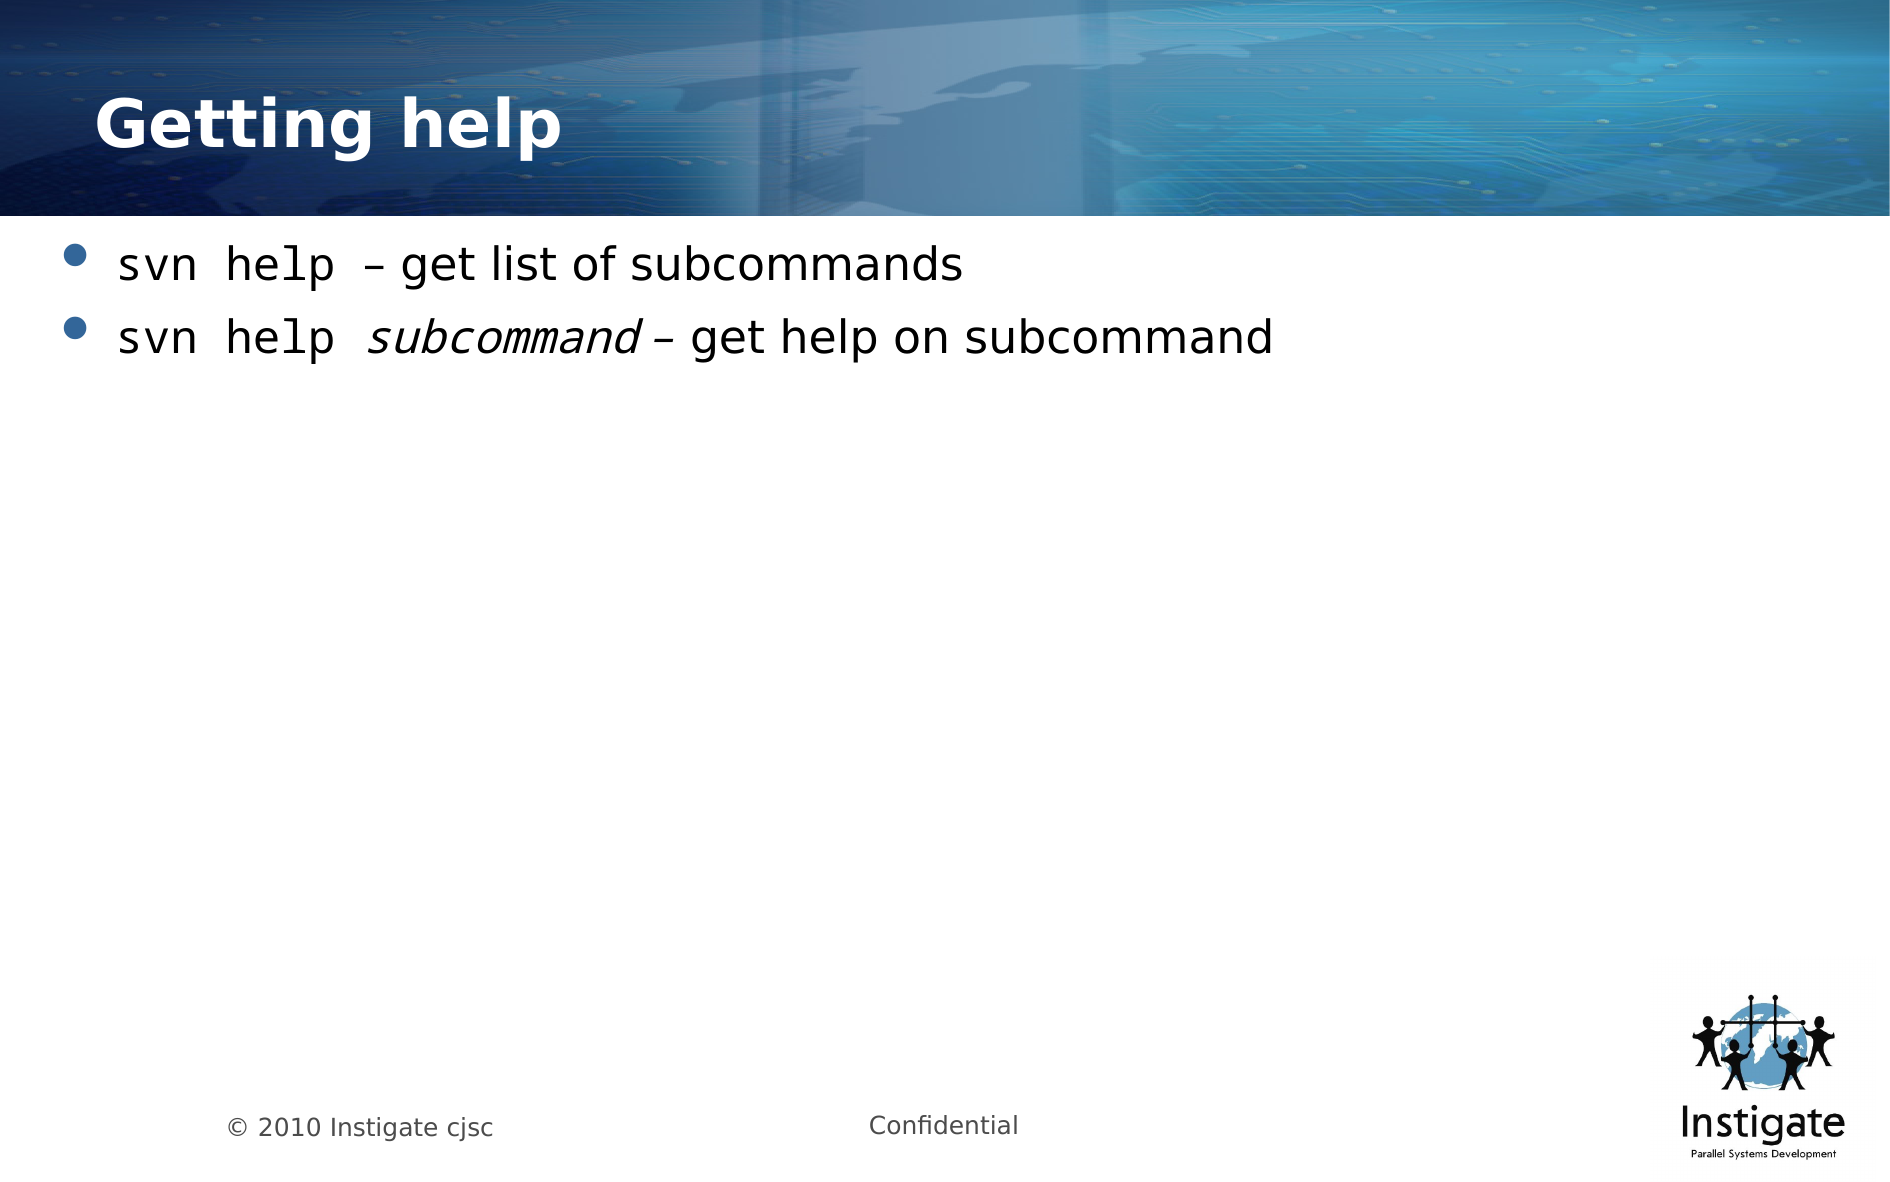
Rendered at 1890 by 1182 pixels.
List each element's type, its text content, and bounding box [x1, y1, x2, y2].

title Getting help [94, 54, 1793, 210]
picture [1650, 956, 1876, 1182]
picture [0, 0, 1890, 216]
list svn help – get list of subcommands svn help subcommand – get help on subcommand [59, 236, 1831, 1001]
